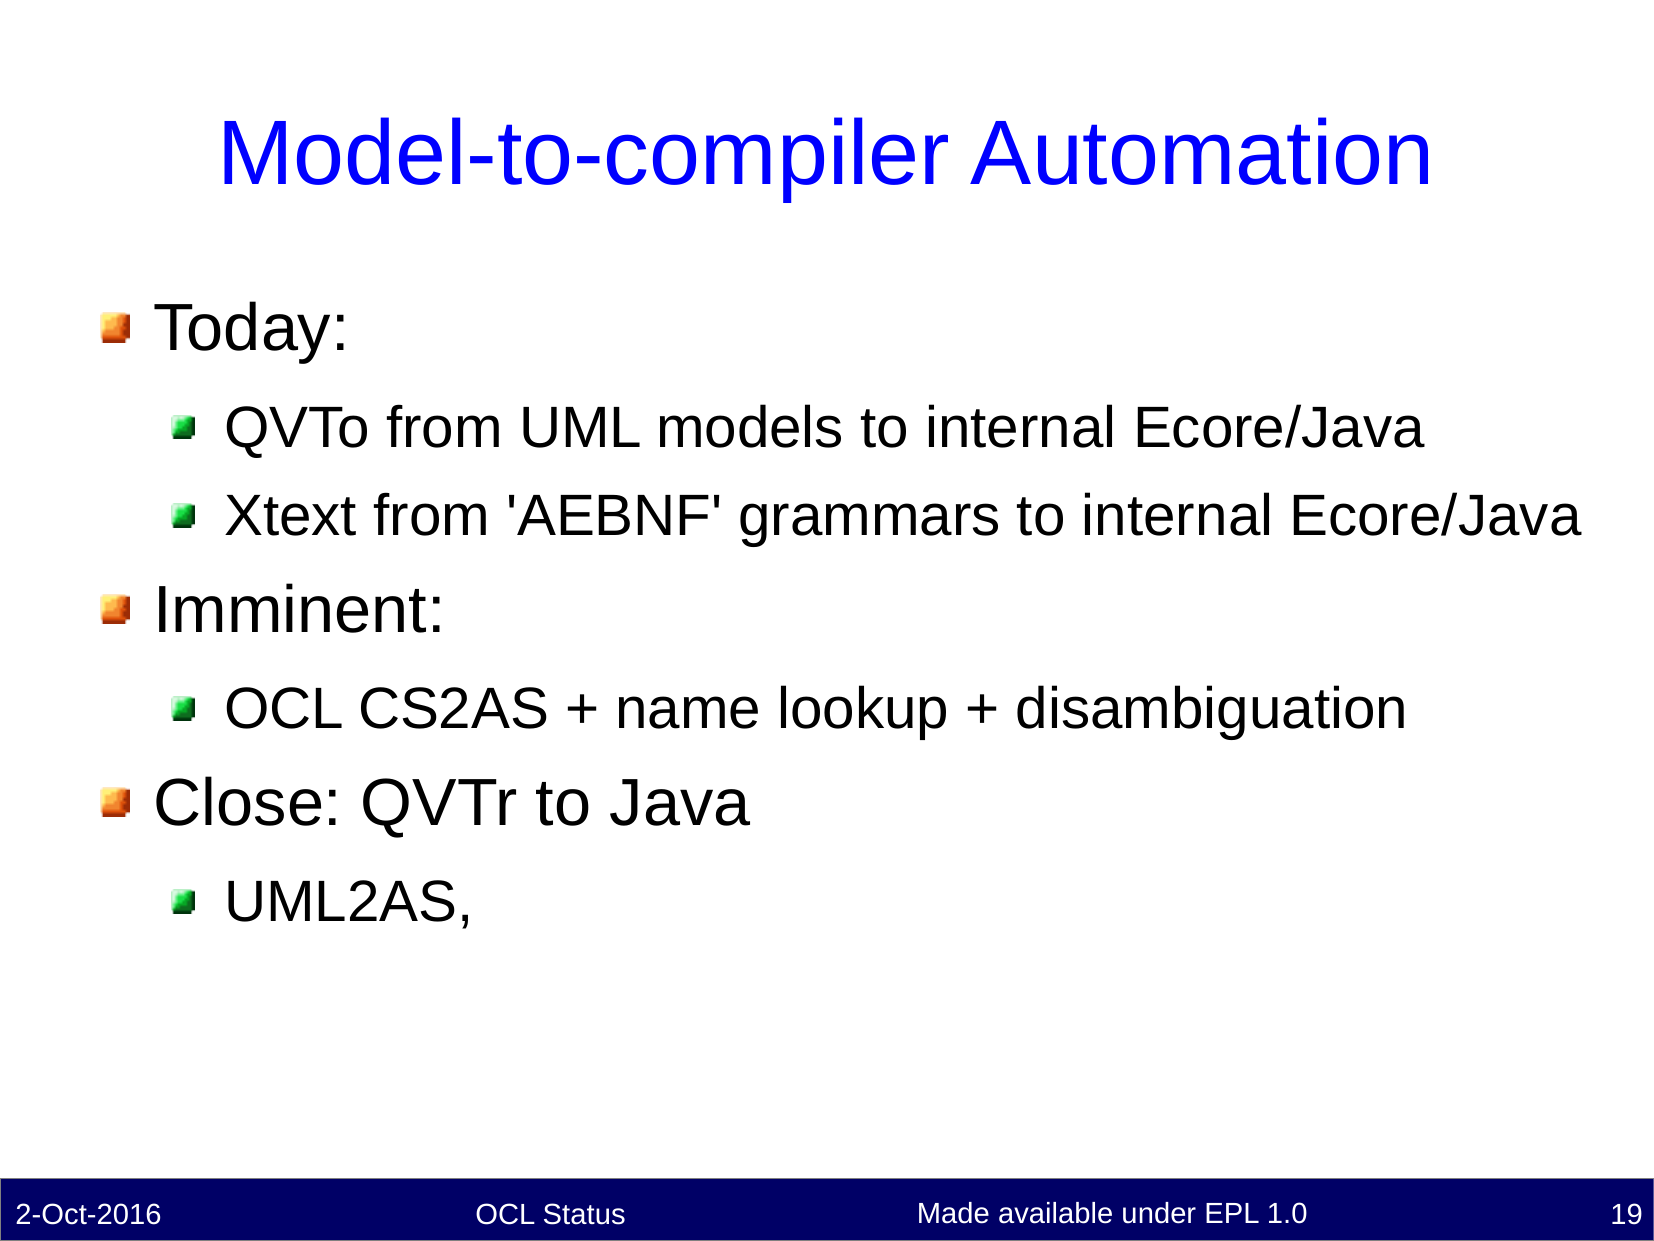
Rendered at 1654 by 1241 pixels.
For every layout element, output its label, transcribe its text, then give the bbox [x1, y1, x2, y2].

title Model-to-compiler Automation [82, 49, 1571, 257]
list Today: QVTo from UML models to internal Ecore/Java Xtext from 'AEBNF' grammars to internal Ecore/Java Imminent: OCL CS2AS + name lookup + disambiguation Close: QVTr to Java UML2AS, [82, 290, 1595, 1109]
